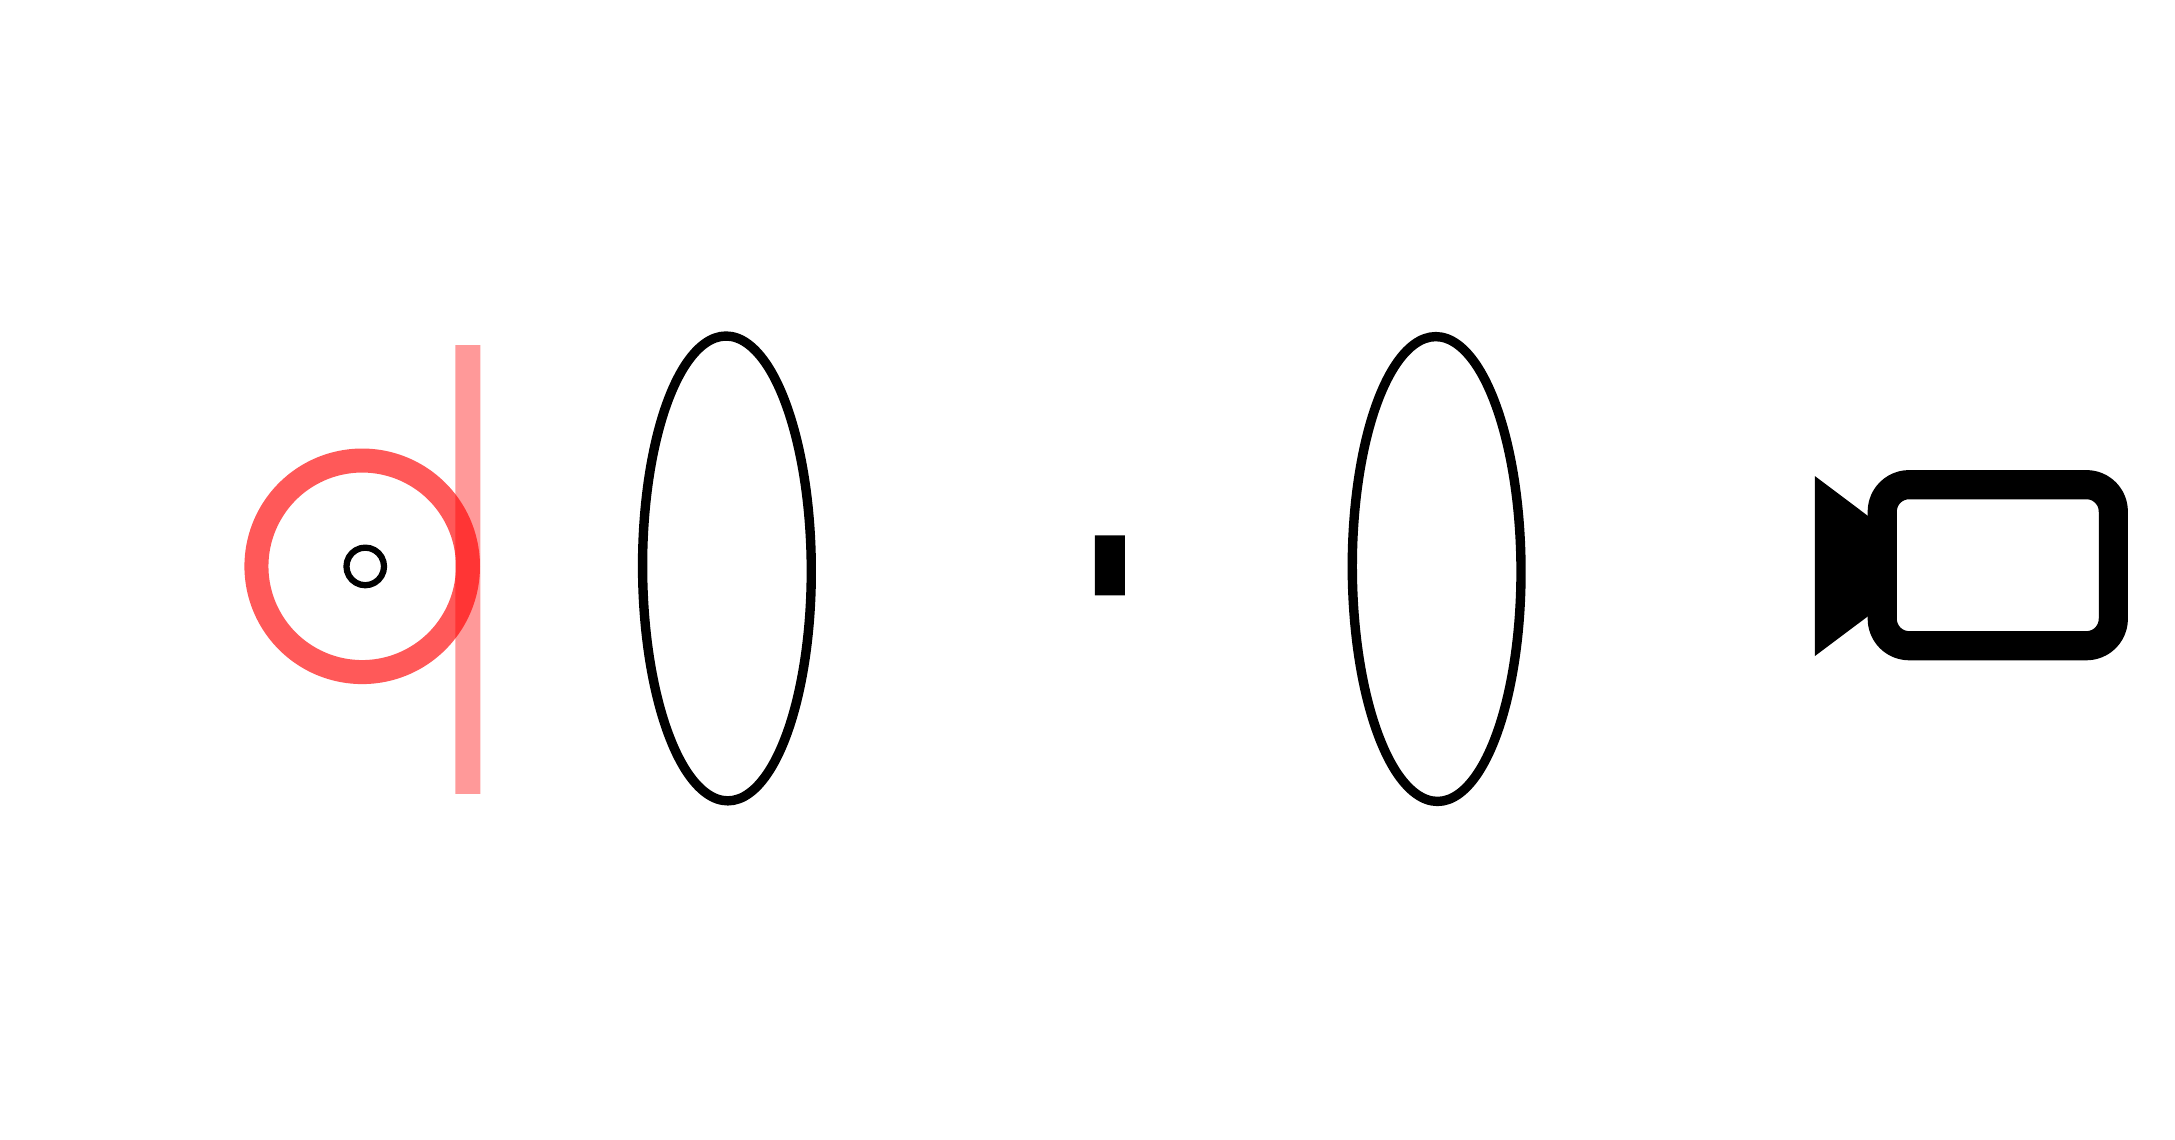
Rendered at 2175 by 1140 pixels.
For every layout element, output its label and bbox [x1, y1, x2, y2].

text_box [642, 336, 812, 801]
text_box [244, 448, 481, 685]
text_box [1352, 336, 1522, 802]
text_box [1882, 484, 2114, 646]
text_box [1814, 476, 1875, 657]
text_box [1094, 535, 1125, 596]
